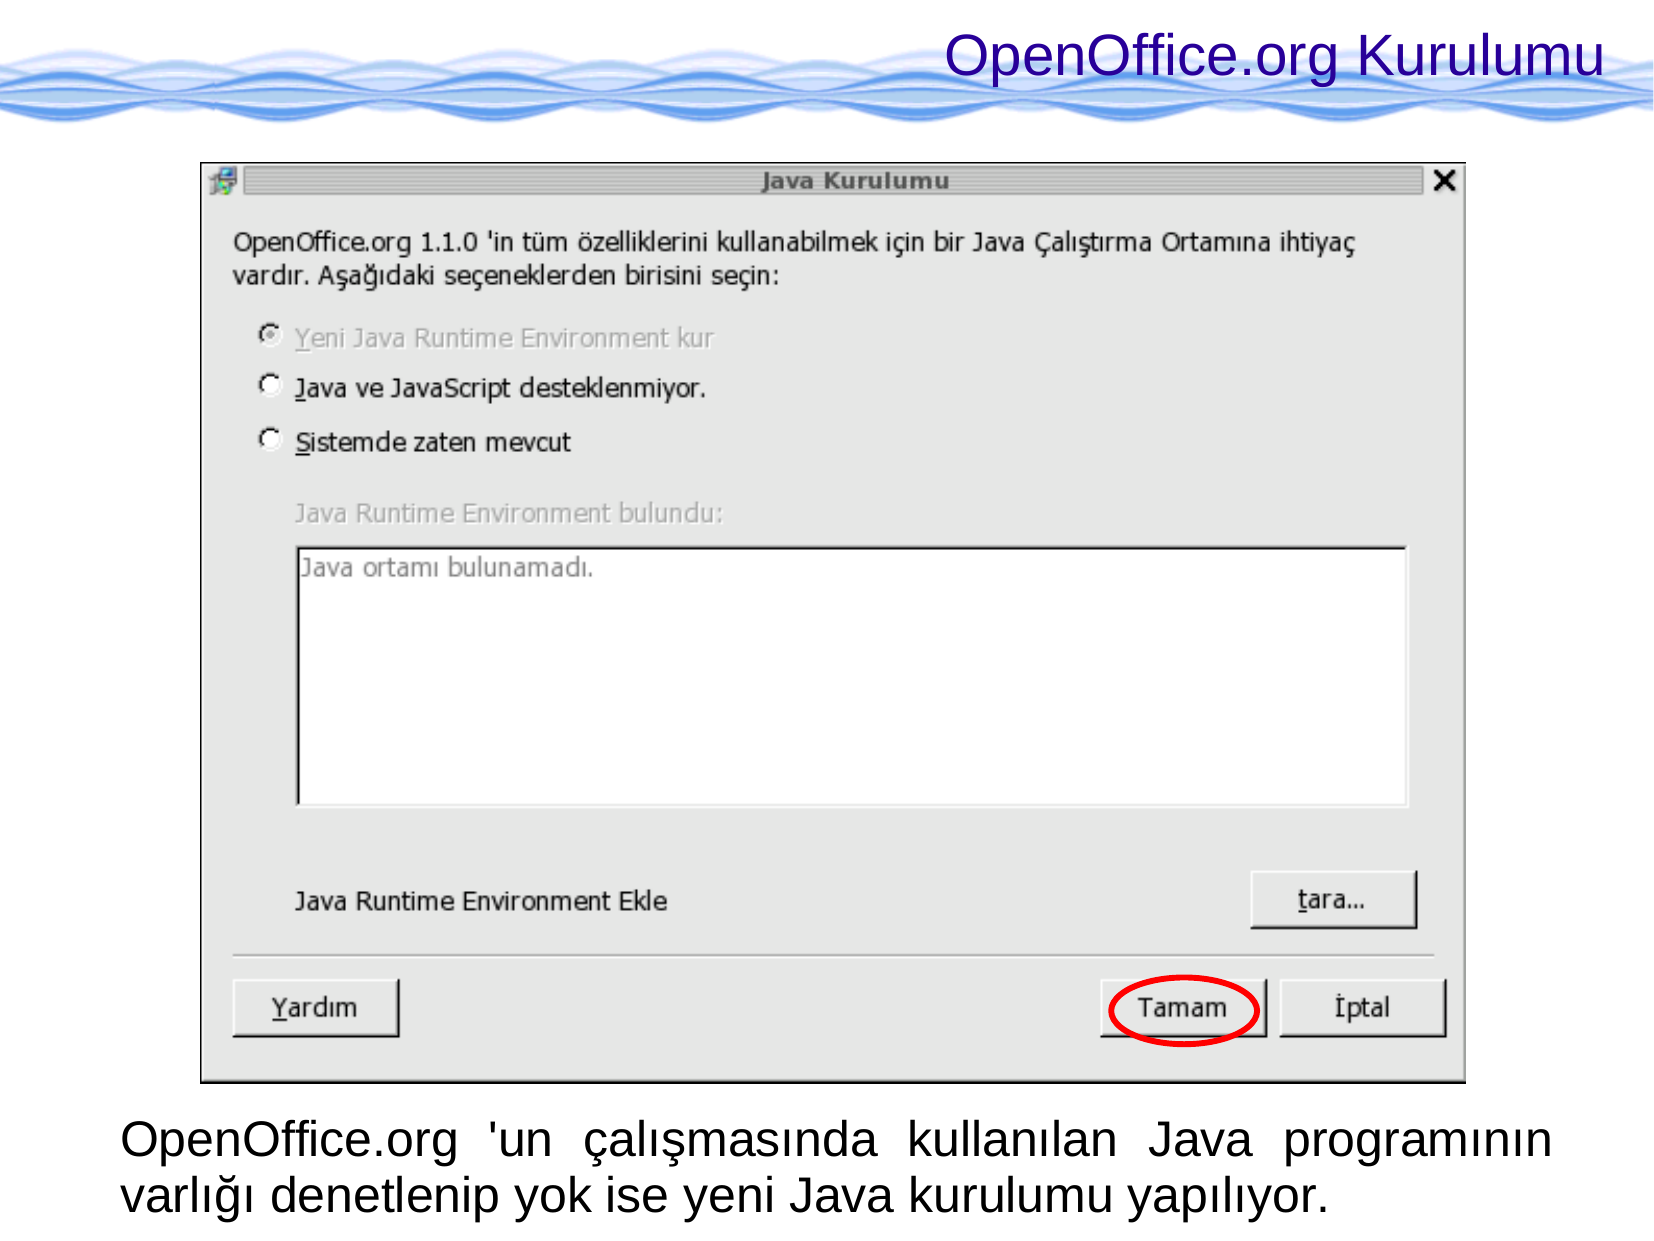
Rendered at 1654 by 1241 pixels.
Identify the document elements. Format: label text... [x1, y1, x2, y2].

picture [0, 41, 1654, 129]
picture [200, 162, 1466, 1084]
text_box OpenOffice.org 'un çalışmasında kullanılan Java programının varlığı denetlenip yok ise yeni Java kurulumu yapılıyor. [105, 1103, 1569, 1232]
text_box OpenOffice.org Kurulumu [587, 15, 1654, 96]
